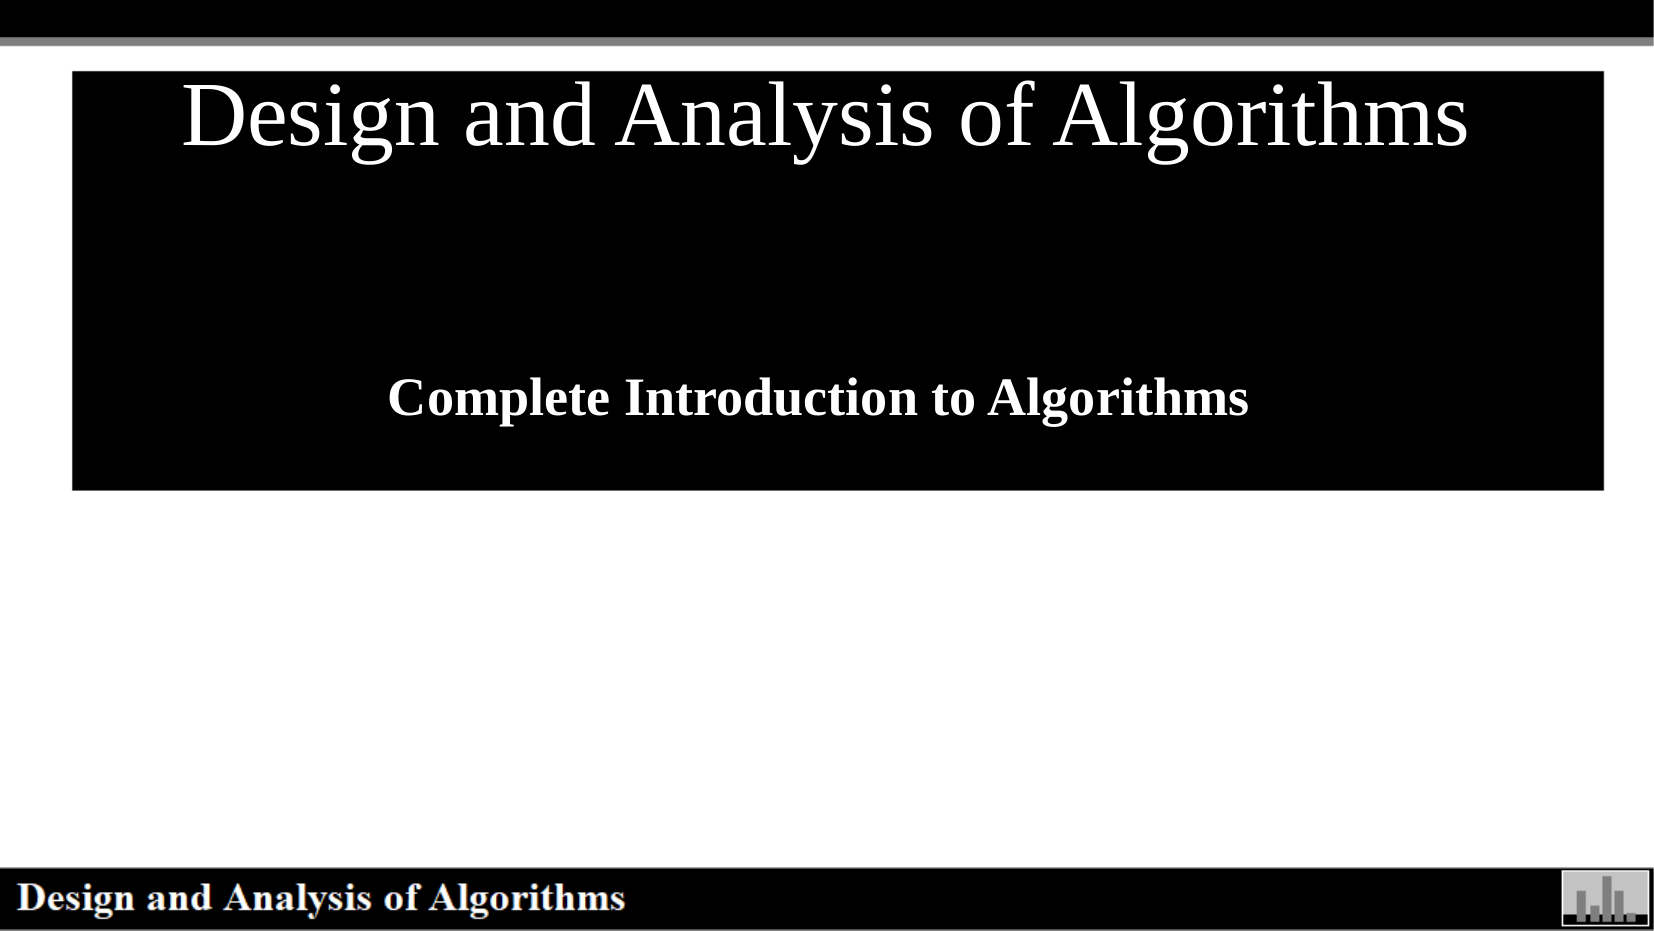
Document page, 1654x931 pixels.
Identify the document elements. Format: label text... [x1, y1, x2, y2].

subtitle Complete Introduction to Algorithms [75, 37, 1564, 758]
title Design and Analysis of Algorithms [1564, 37, 1571, 193]
picture [0, 0, 1654, 931]
